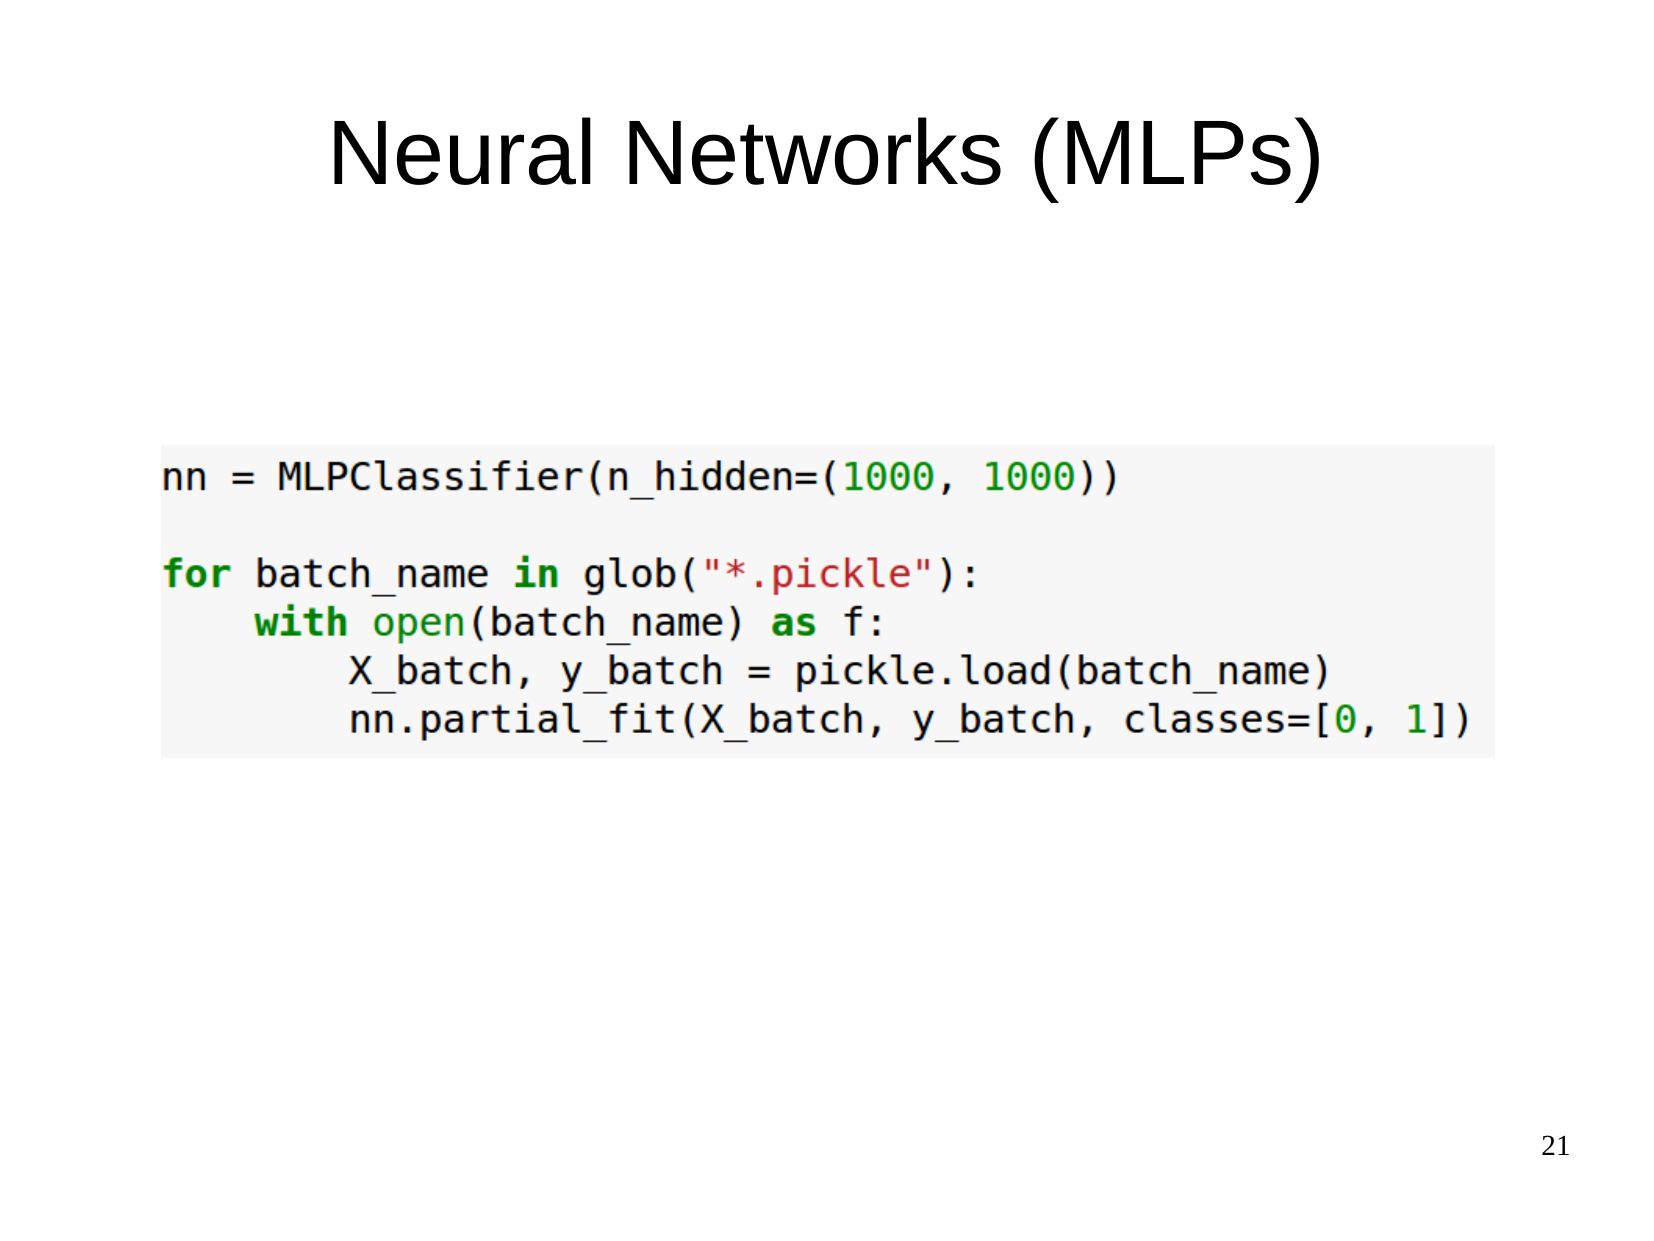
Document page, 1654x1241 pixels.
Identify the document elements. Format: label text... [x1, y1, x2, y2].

picture [161, 445, 1495, 758]
title Neural Networks (MLPs) [82, 49, 1571, 257]
